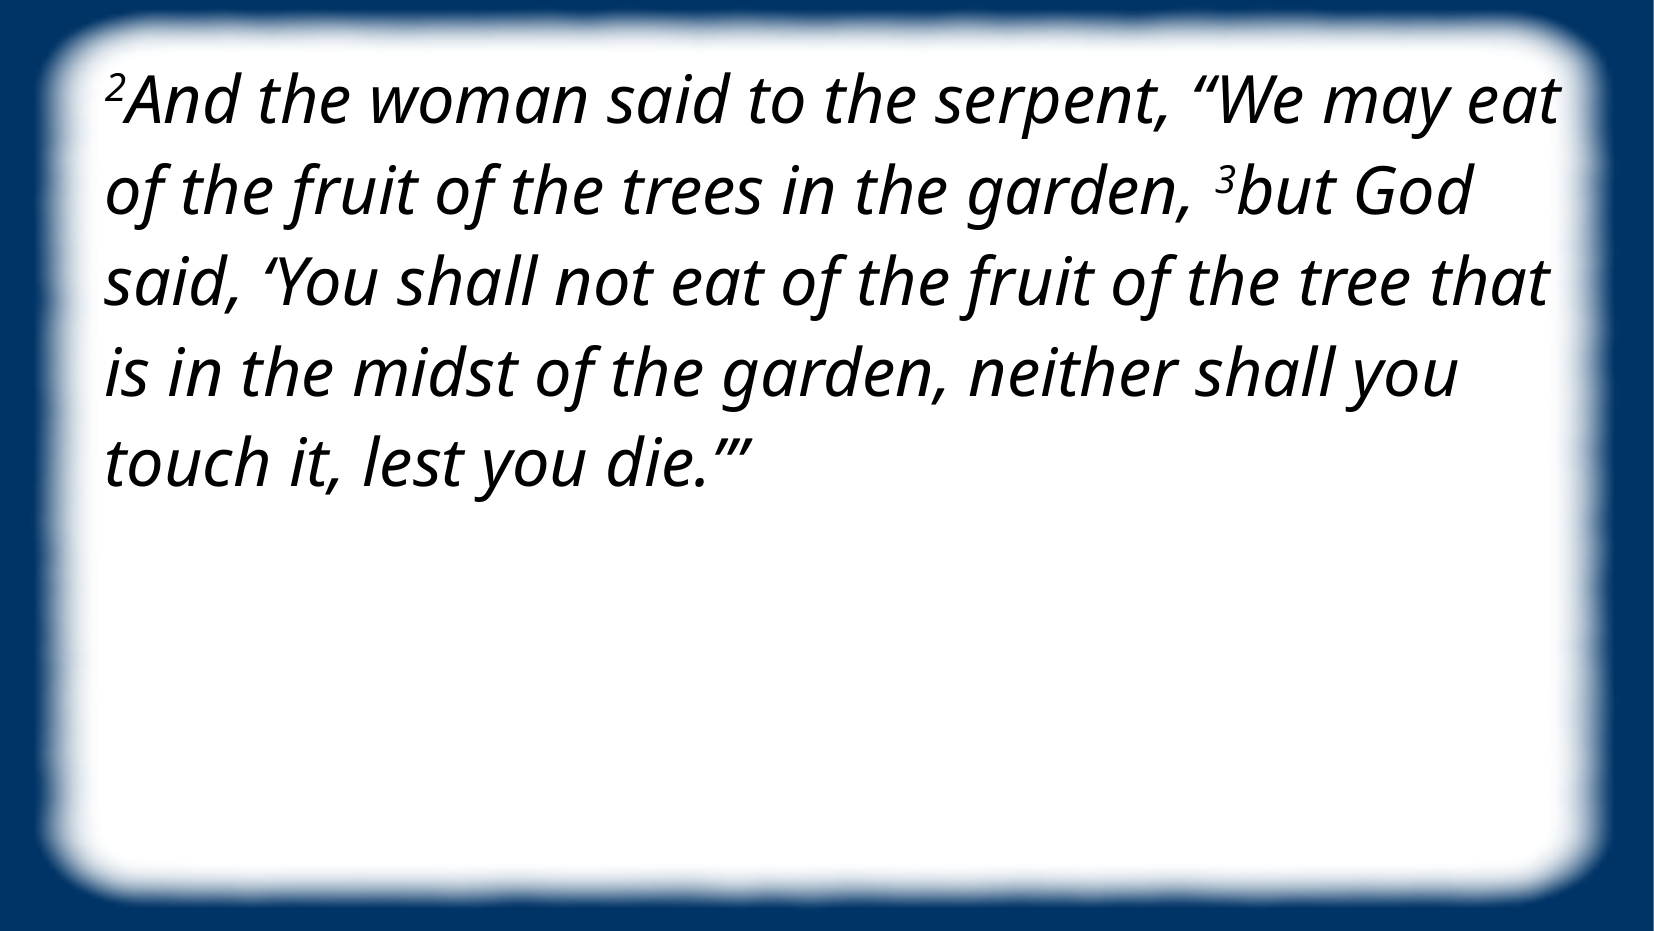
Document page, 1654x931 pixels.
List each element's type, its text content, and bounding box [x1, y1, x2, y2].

picture [0, 0, 1654, 931]
text_box 2And the woman said to the serpent, “We may eat of the fruit of the trees in the garden, 3but God said, ‘You shall not eat of the fruit of the tree that is in the midst of the garden, neither shall you touch it, lest you die.’” [90, 45, 1606, 526]
